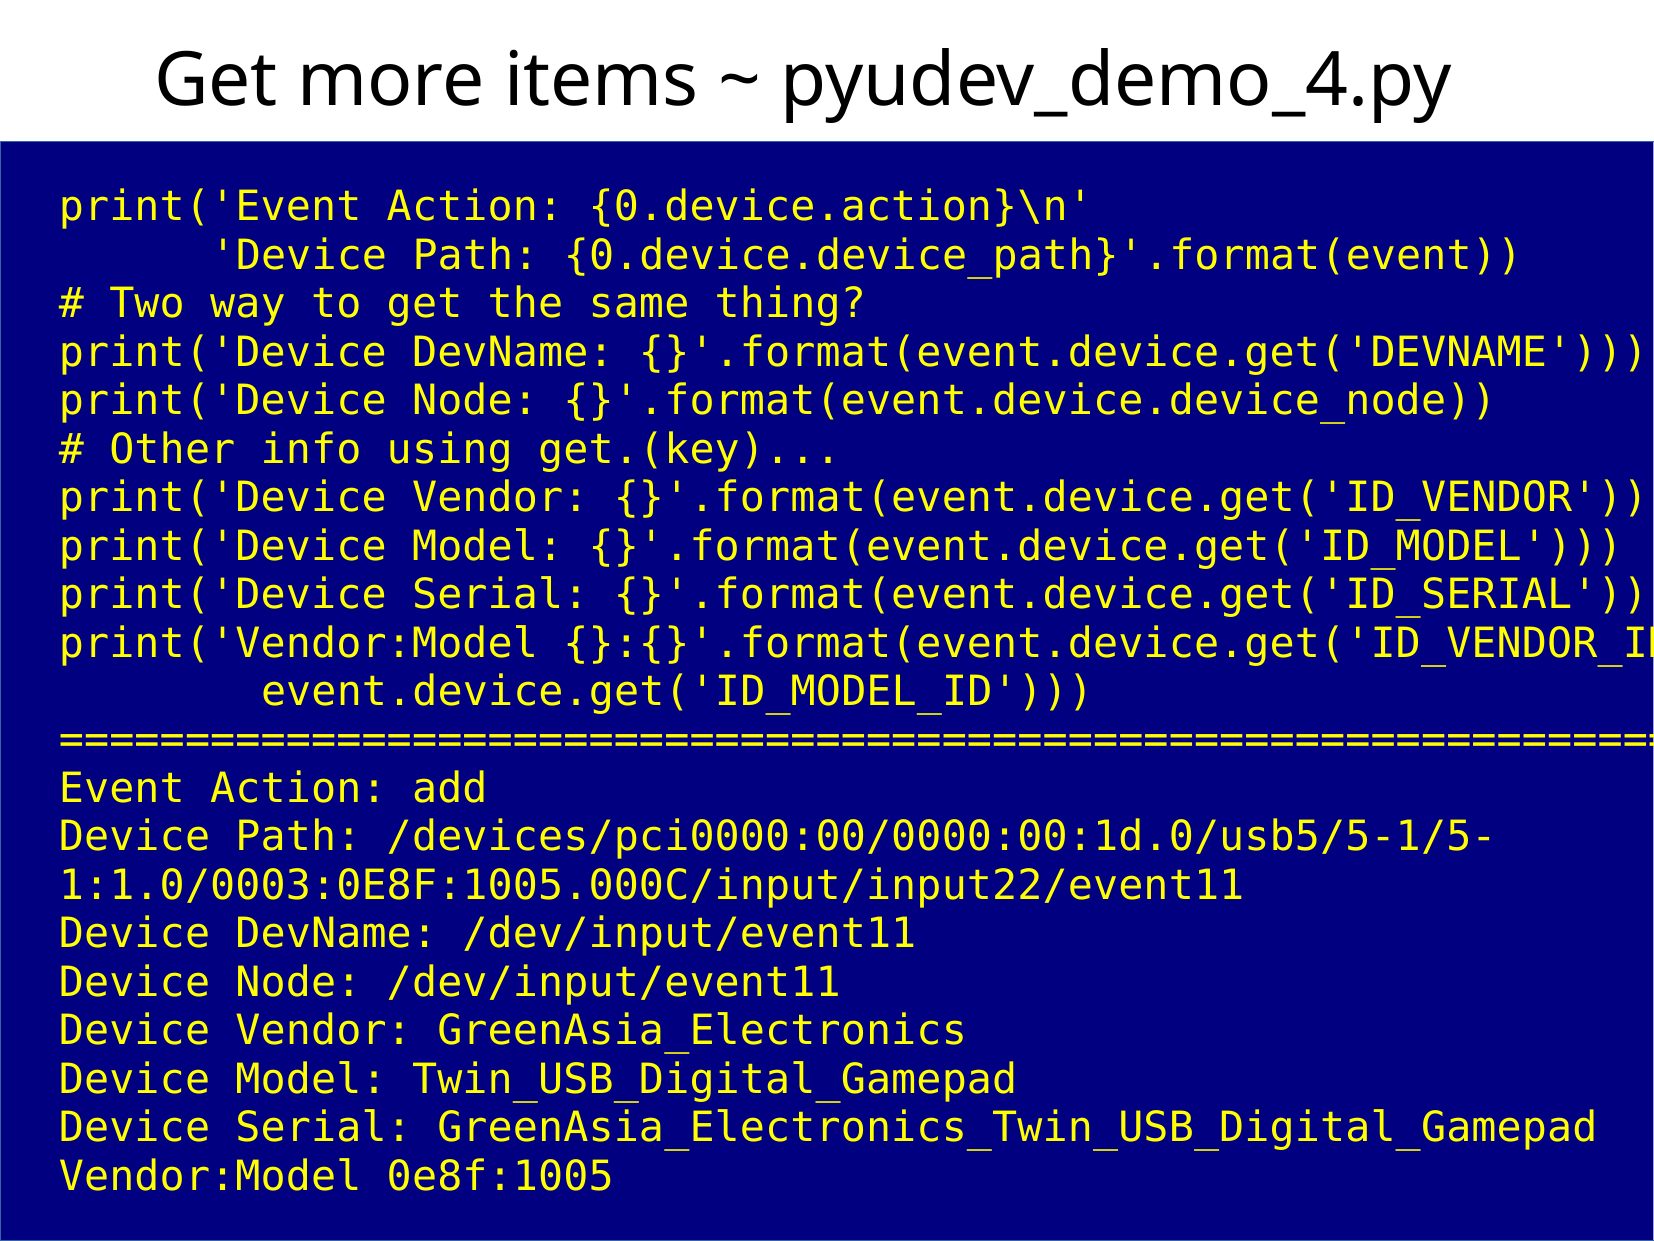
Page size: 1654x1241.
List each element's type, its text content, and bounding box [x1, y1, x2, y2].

text_box print('Event Action: {0.device.action}\n' 'Device Path: {0.device.device_path}'.format(event)) # Two way to get the same thing? print('Device DevName: {}'.format(event.device.get('DEVNAME'))) print('Device Node: {}'.format(event.device.device_node)) # Other info using get.(key)... print('Device Vendor: {}'.format(event.device.get('ID_VENDOR'))) print('Device Model: {}'.format(event.device.get('ID_MODEL'))) print('Device Serial: {}'.format(event.device.get('ID_SERIAL'))) print('Vendor:Model {}:{}'.format(event.device.get('ID_VENDOR_ID'), event.device.get('ID_MODEL_ID'))) ==================================================================== Event Action: add Device Path: /devices/pci0000:00/0000:00:1d.0/usb5/5-1/5-1:1.0/0003:0E8F:1005.000C/input/input22/event11 Device DevName: /dev/input/event11 Device Node: /dev/input/event11 Device Vendor: GreenAsia_Electronics Device Model: Twin_USB_Digital_Gamepad Device Serial: GreenAsia_Electronics_Twin_USB_Digital_Gamepad Vendor:Model 0e8f:1005 [0, 141, 1654, 1241]
title Get more items ~ pyudev_demo_4.py [59, 35, 1548, 118]
